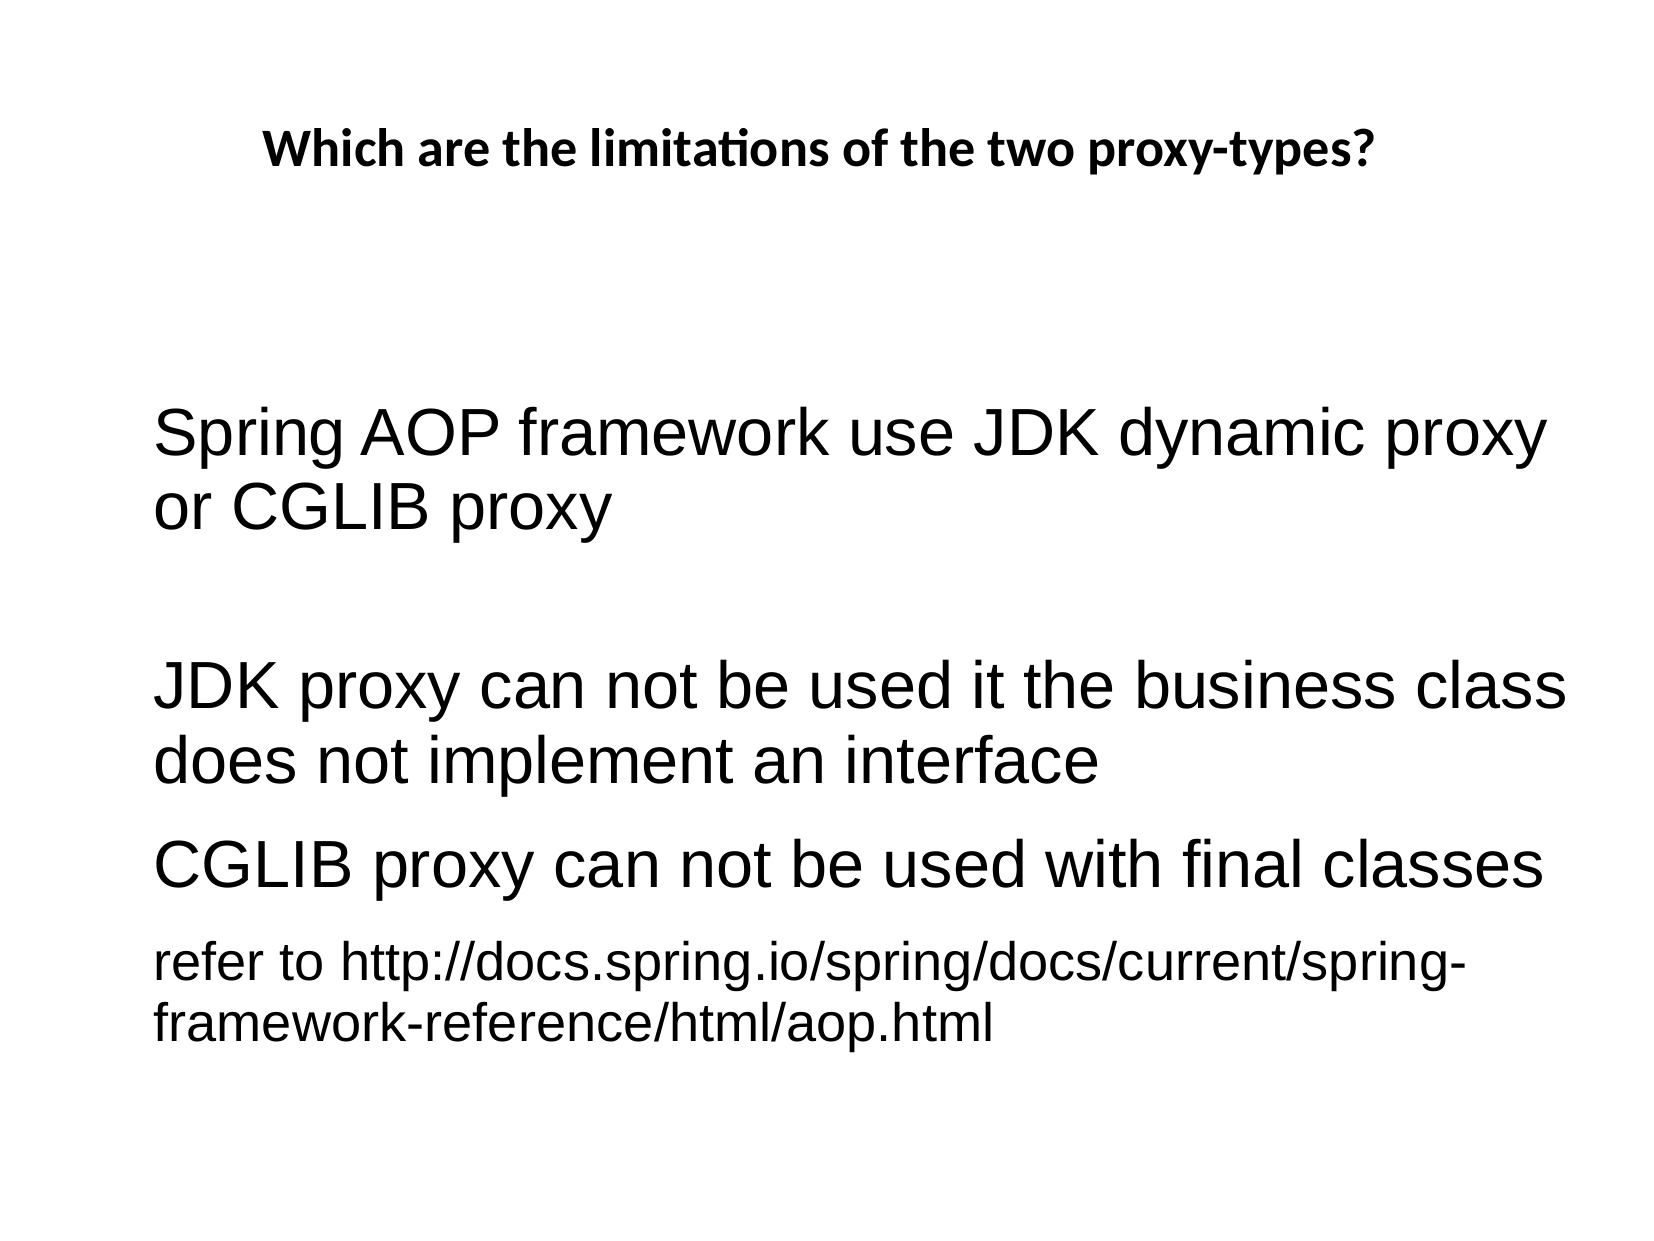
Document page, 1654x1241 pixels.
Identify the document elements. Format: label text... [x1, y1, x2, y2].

title Which are the limitations of the two proxy-types? [82, 49, 1571, 257]
list Spring AOP framework use JDK dynamic proxy or CGLIB proxy JDK proxy can not be used it the business class does not implement an interface CGLIB proxy can not be used with final classes refer to http://docs.spring.io/spring/docs/current/spring-framework-reference/html/aop.html [82, 290, 1571, 1214]
